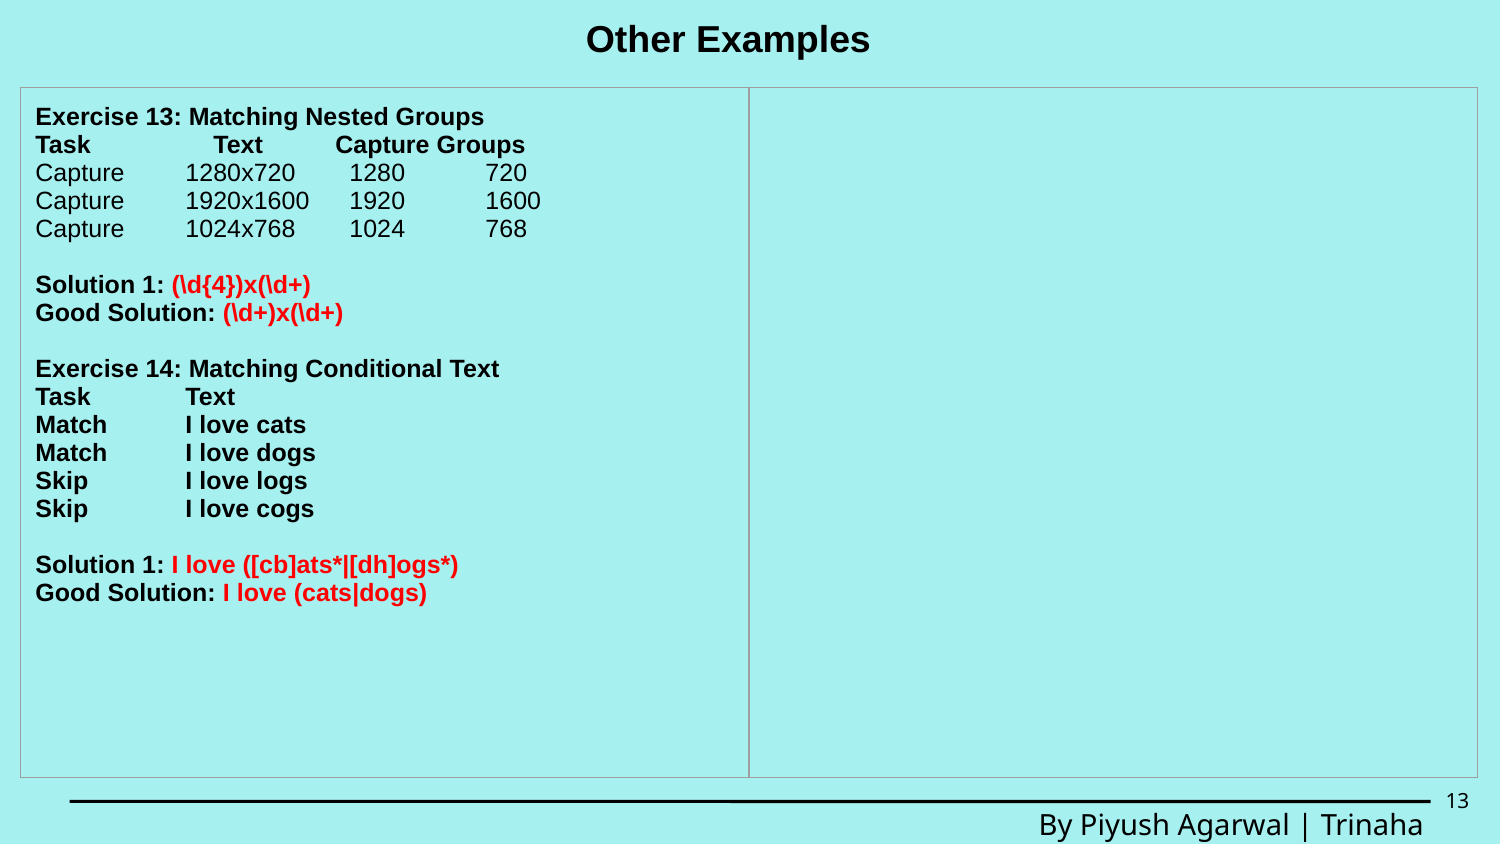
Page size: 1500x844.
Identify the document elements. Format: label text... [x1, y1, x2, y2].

slide_number <number> [1394, 769, 1484, 834]
text_box By Piyush Agarwal | Trinaha Institute [928, 791, 1440, 844]
table_header [750, 88, 1477, 777]
text_box Other Examples [0, 0, 1457, 765]
table_header Exercise 13: Matching Nested Groups Task Text Capture Groups Capture 1280x720 1280 720 Capture 1920x1600 1920 1600 Capture 1024x768 1024 768 Solution 1: (\d{4})x(\d+) Good Solution: (\d+)x(\d+) Exercise 14: Matching Conditional Text Task Text Match I love cats Match I love dogs Skip I love logs Skip I love cogs Solution 1: I love ([cb]ats*|[dh]ogs*) Good Solution: I love (cats|dogs) [21, 88, 748, 777]
